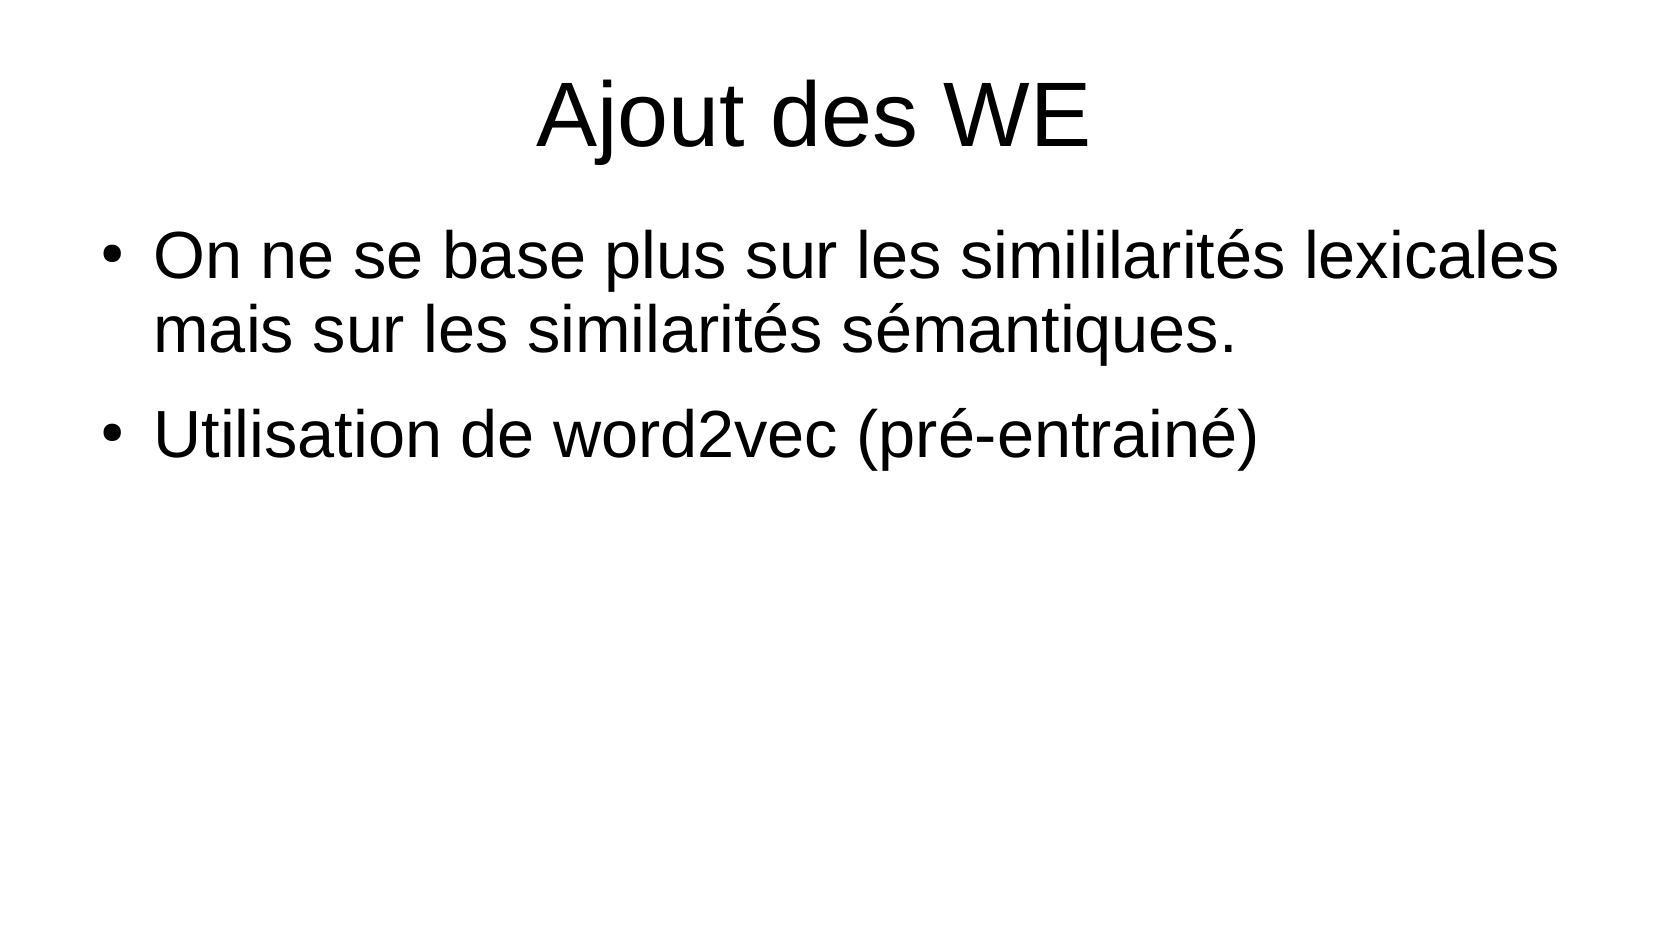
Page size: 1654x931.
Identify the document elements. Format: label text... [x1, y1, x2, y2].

title Ajout des WE [82, 37, 1571, 193]
list On ne se base plus sur les simililarités lexicales mais sur les similarités sémantiques. Utilisation de word2vec (pré-entrainé) [82, 217, 1571, 758]
